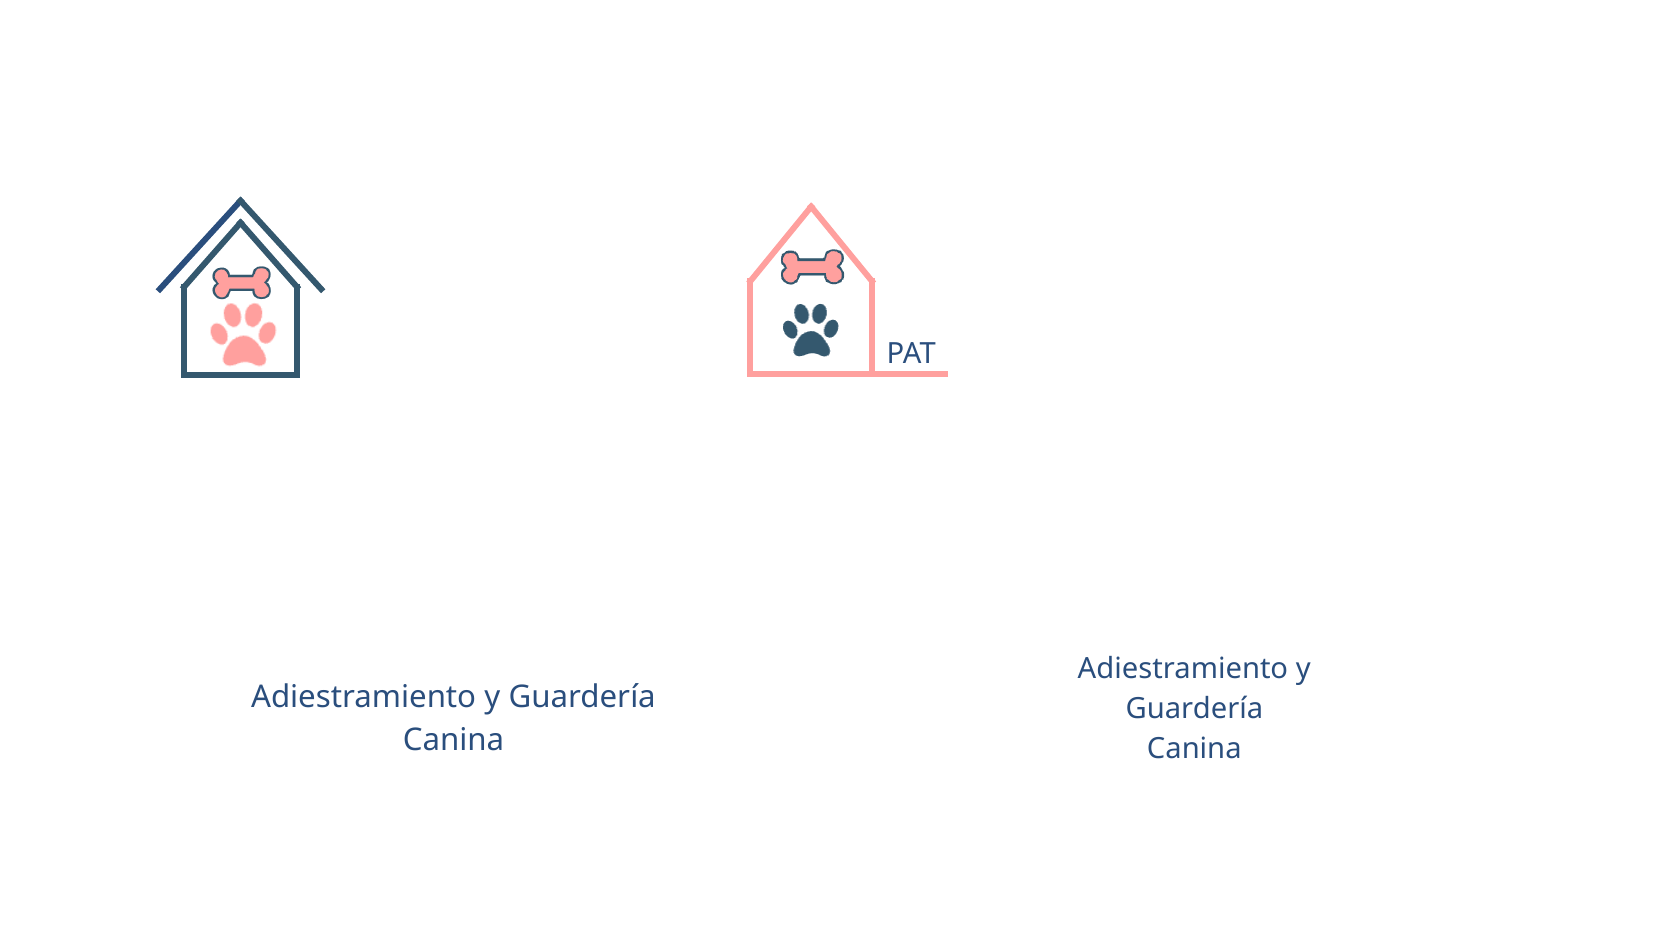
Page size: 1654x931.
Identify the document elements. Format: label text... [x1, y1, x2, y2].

text_box Adiestramiento y Guardería Canina [236, 666, 680, 768]
text_box PAT [871, 324, 975, 384]
picture [781, 299, 842, 362]
text_box Adiestramiento y Guardería Canina [1062, 640, 1329, 798]
picture [778, 243, 846, 290]
picture [206, 265, 279, 369]
